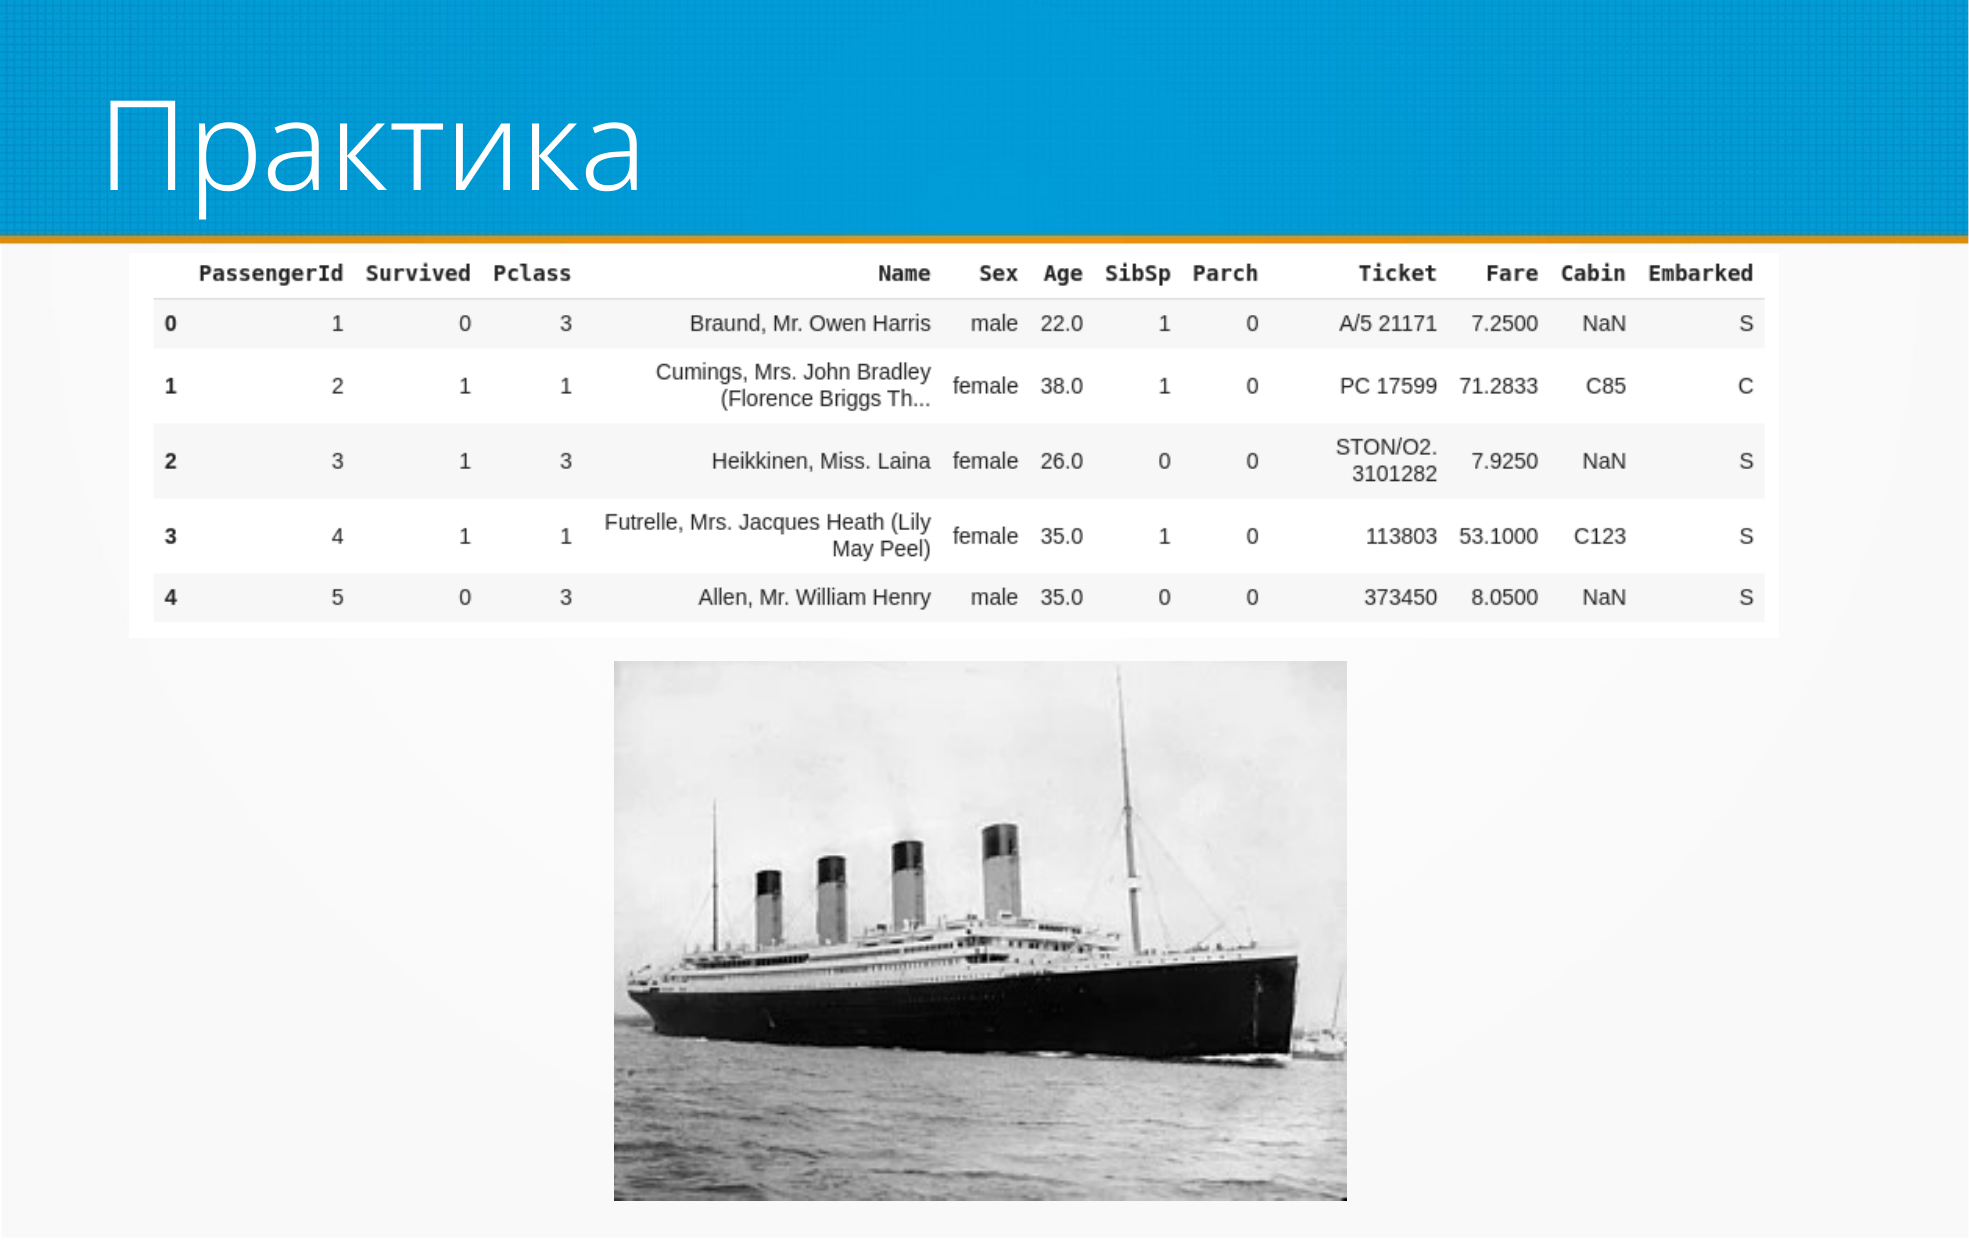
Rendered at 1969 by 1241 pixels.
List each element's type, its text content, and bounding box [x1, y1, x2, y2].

title Практика [98, 19, 1870, 227]
picture [0, 233, 1969, 1241]
